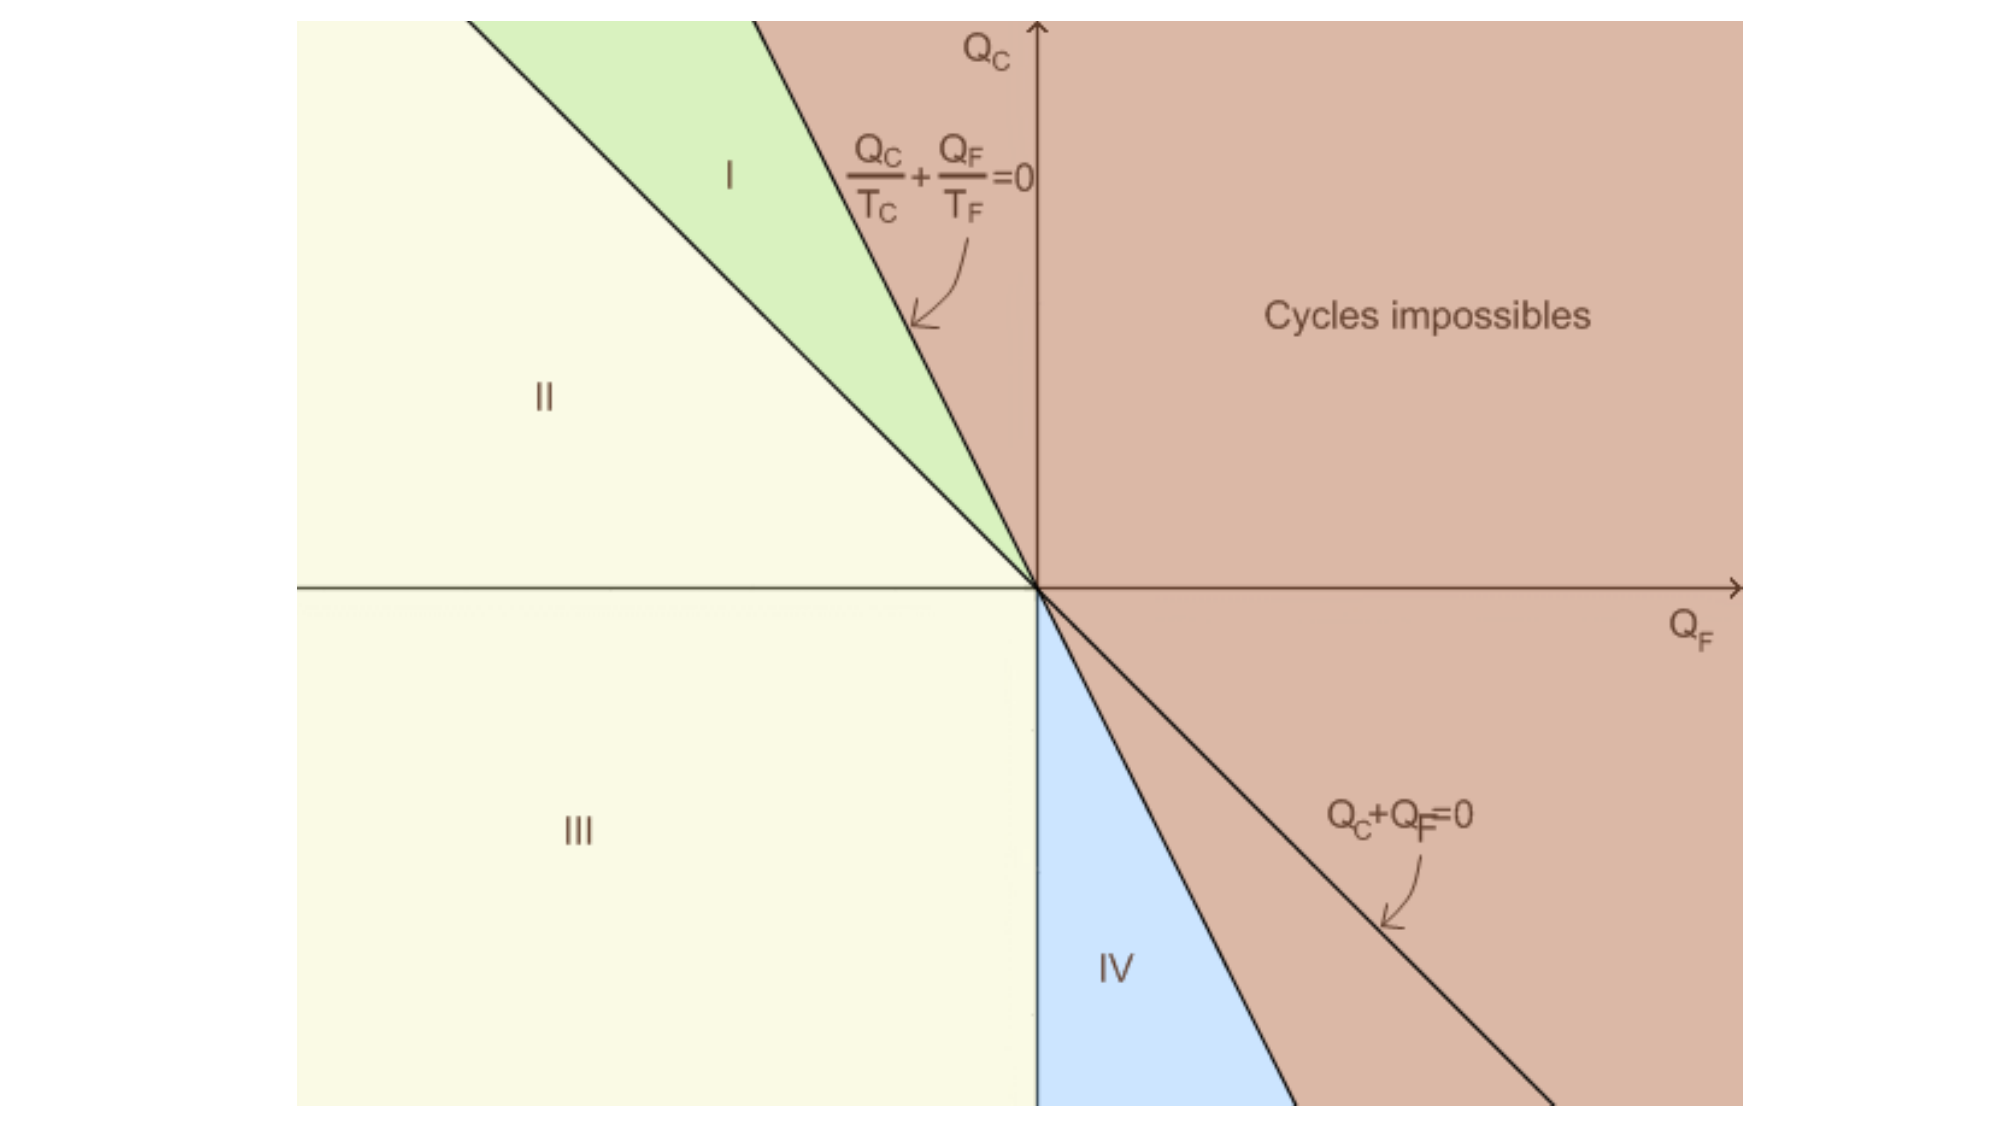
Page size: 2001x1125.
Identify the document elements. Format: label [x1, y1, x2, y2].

picture [297, 21, 1743, 1106]
